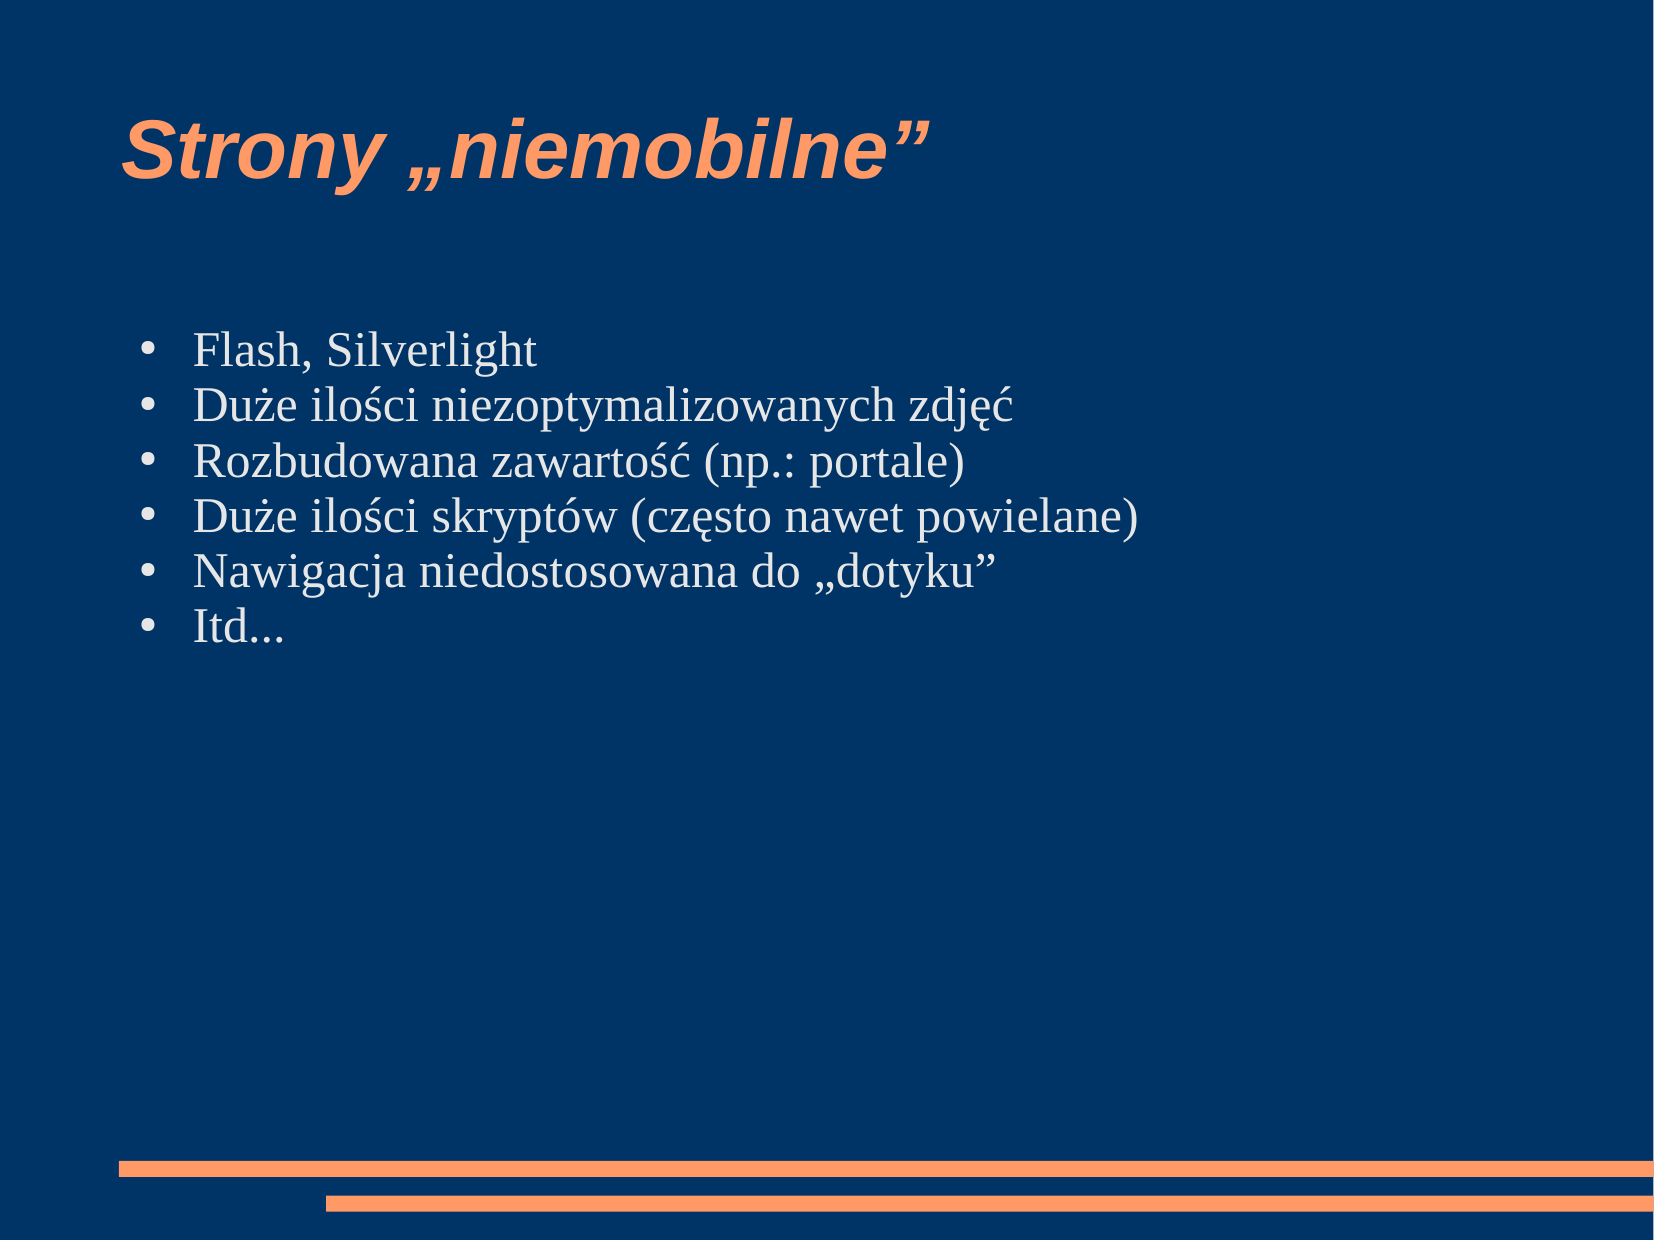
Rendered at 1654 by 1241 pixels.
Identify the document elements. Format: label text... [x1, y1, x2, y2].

list Flash, Silverlight Duże ilości niezoptymalizowanych zdjęć Rozbudowana zawartość (np.: portale) Duże ilości skryptów (często nawet powielane) Nawigacja niedostosowana do „dotyku” Itd... [121, 322, 1561, 1132]
title Strony „niemobilne” [121, 46, 1534, 254]
